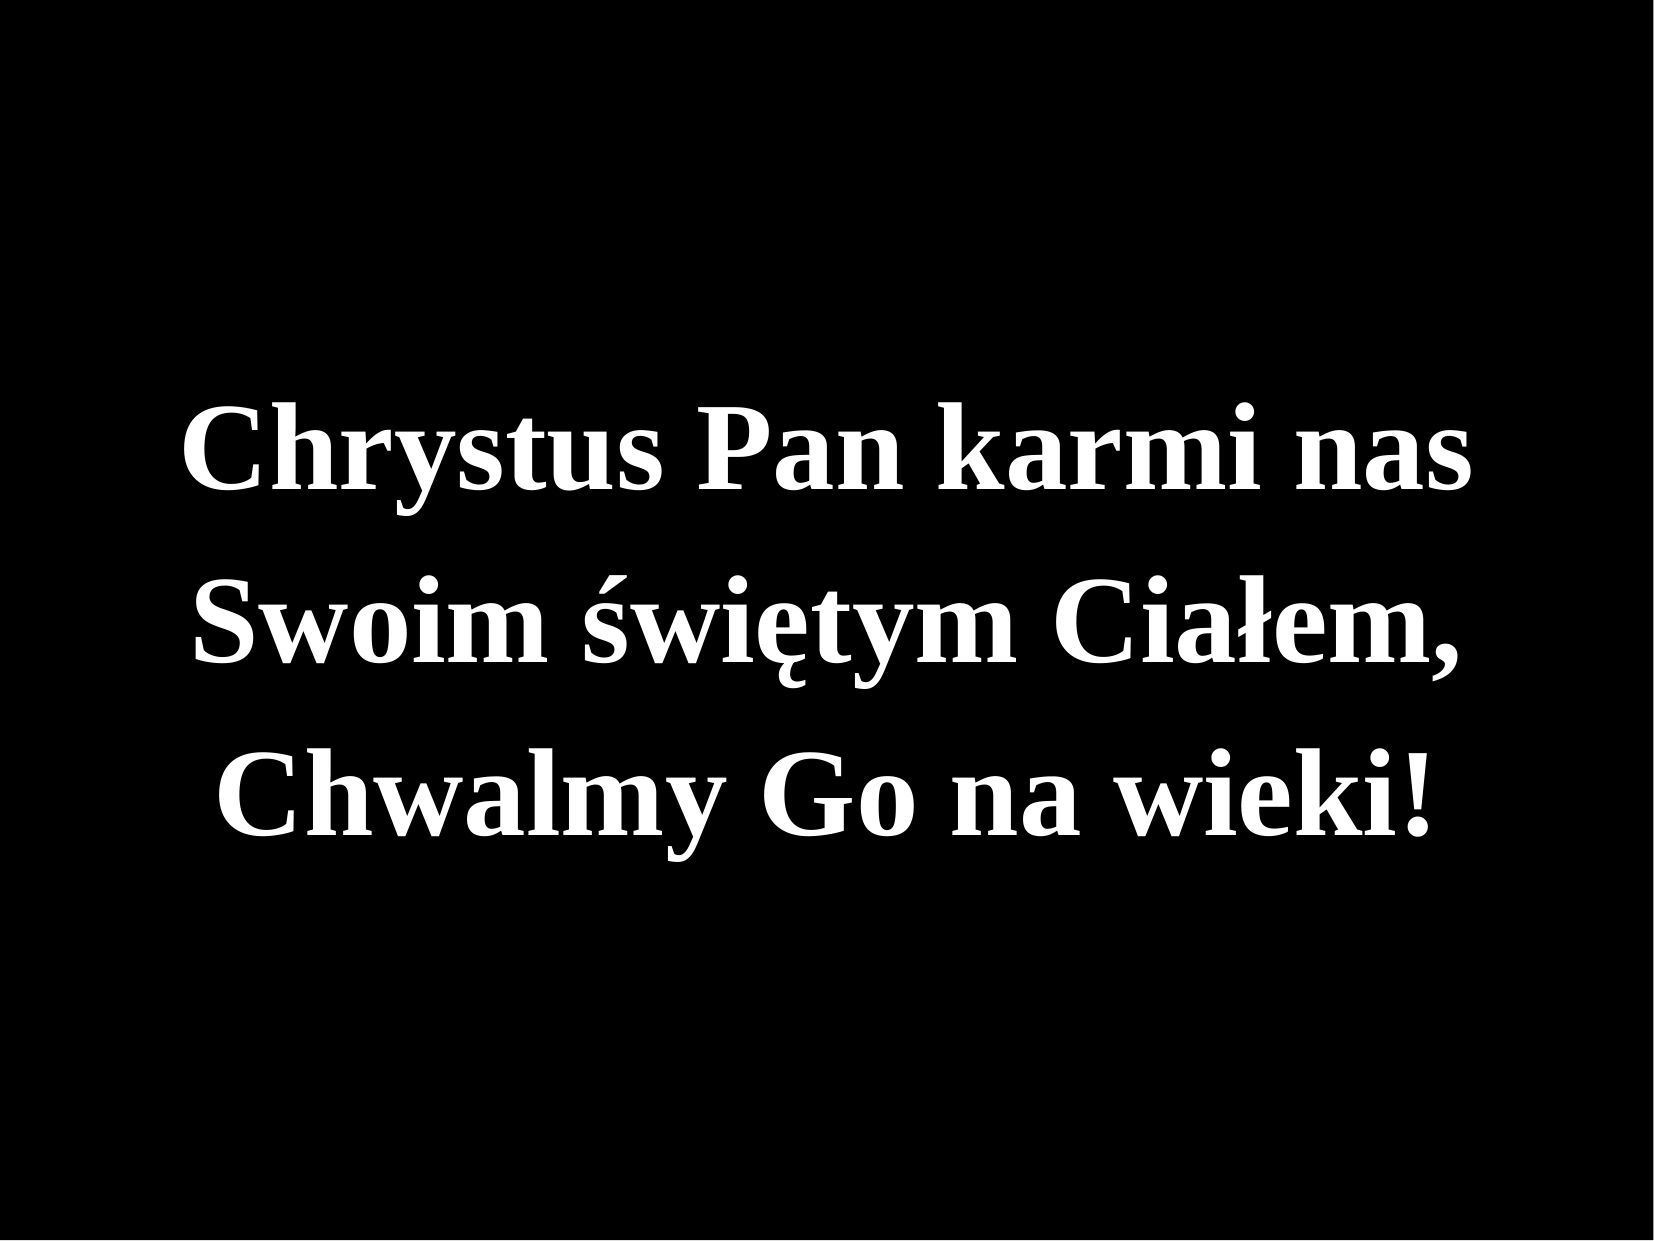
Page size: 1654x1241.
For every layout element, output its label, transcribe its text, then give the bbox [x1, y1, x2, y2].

title Chrystus Pan karmi nas ppp Swoim świętym Ciałem, ppp Chwalmy Go na wieki! [0, 0, 1654, 1241]
